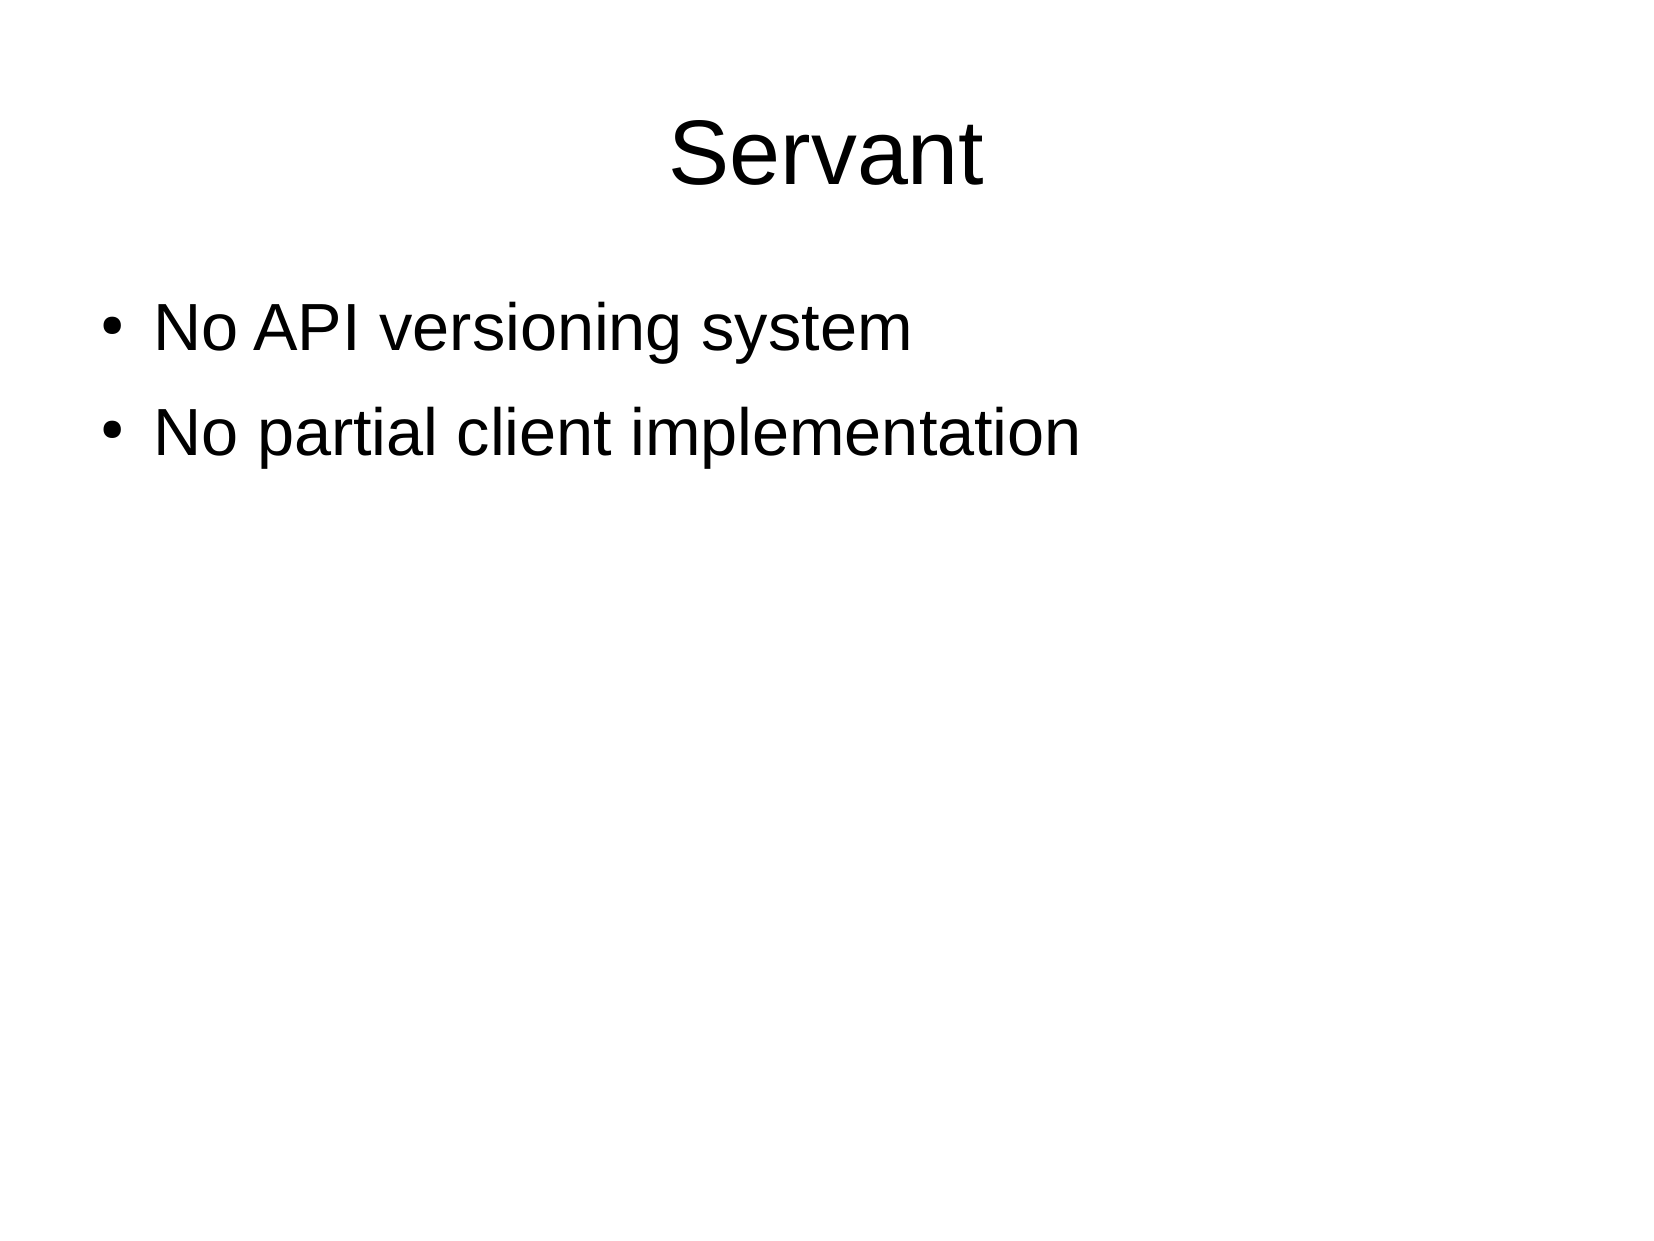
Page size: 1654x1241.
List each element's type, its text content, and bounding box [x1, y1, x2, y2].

list No API versioning system No partial client implementation [82, 290, 1571, 1010]
title Servant [82, 49, 1571, 257]
